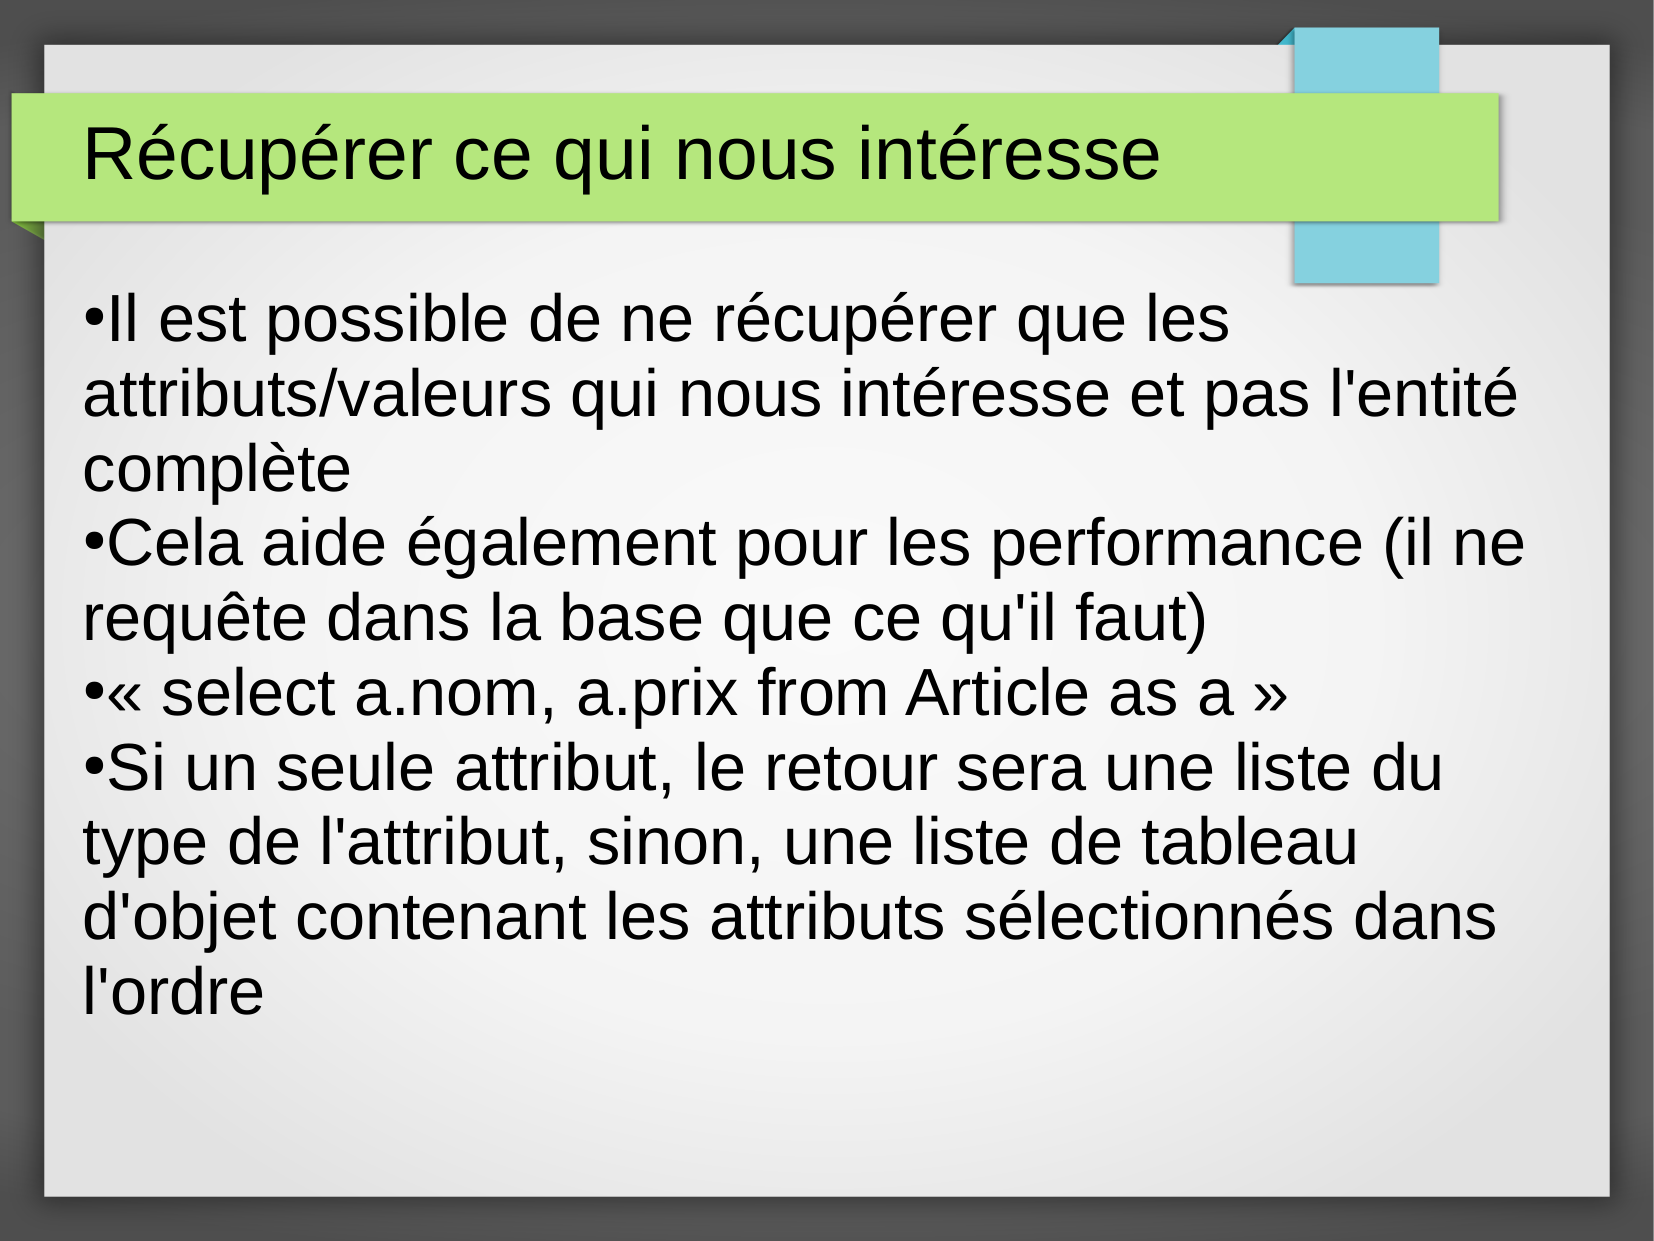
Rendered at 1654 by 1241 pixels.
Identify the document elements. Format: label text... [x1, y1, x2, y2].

title Récupérer ce qui nous intéresse [82, 94, 1264, 213]
subtitle Il est possible de ne récupérer que les attributs/valeurs qui nous intéresse et pas l'entité complète Cela aide également pour les performance (il ne requête dans la base que ce qu'il faut) « select a.nom, a.prix from Article as a » Si un seule attribut, le retour sera une liste du type de l'attribut, sinon, une liste de tableau d'objet contenant les attributs sélectionnés dans l'ordre [82, 281, 1571, 1029]
picture [0, 0, 1654, 1241]
